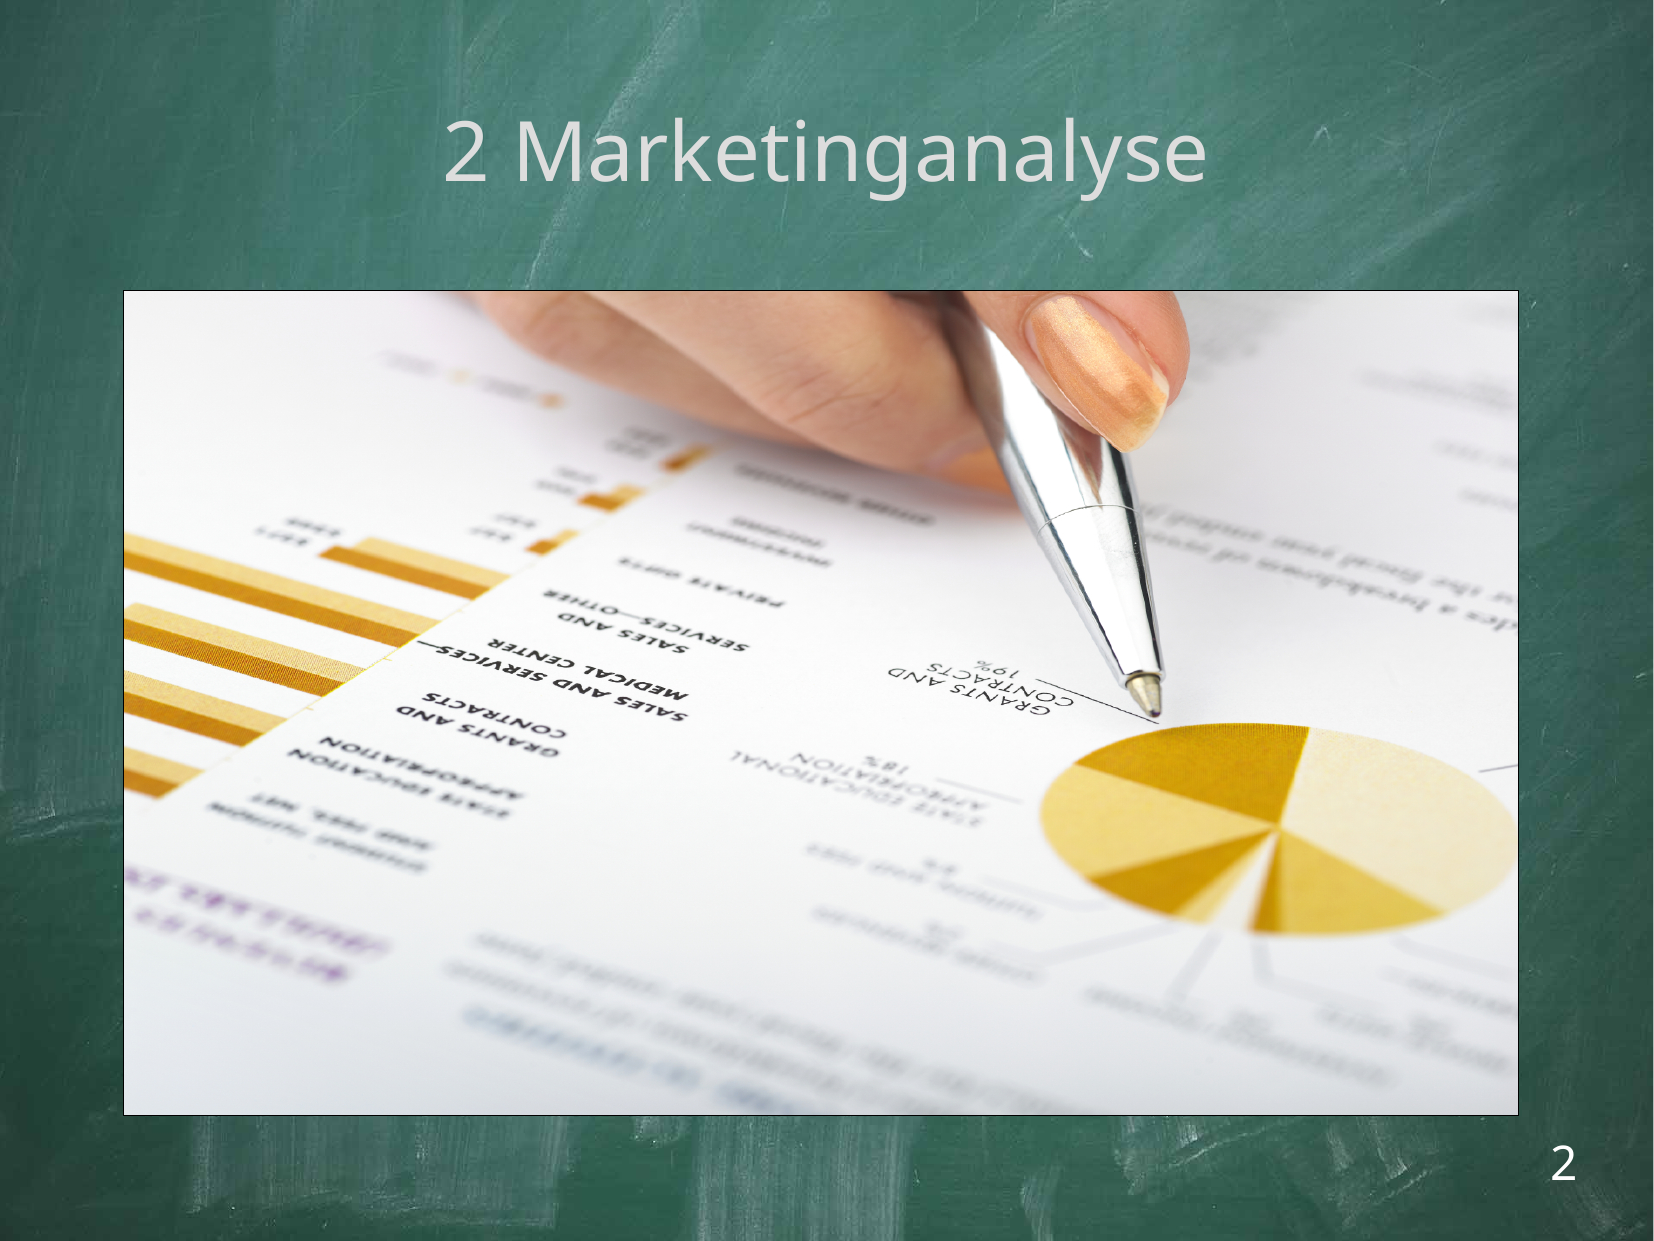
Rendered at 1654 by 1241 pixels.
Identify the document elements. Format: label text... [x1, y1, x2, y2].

title 2 Marketinganalyse [250, 47, 1403, 252]
picture [0, 0, 1654, 1241]
text_box 2 [1535, 1122, 1654, 1200]
